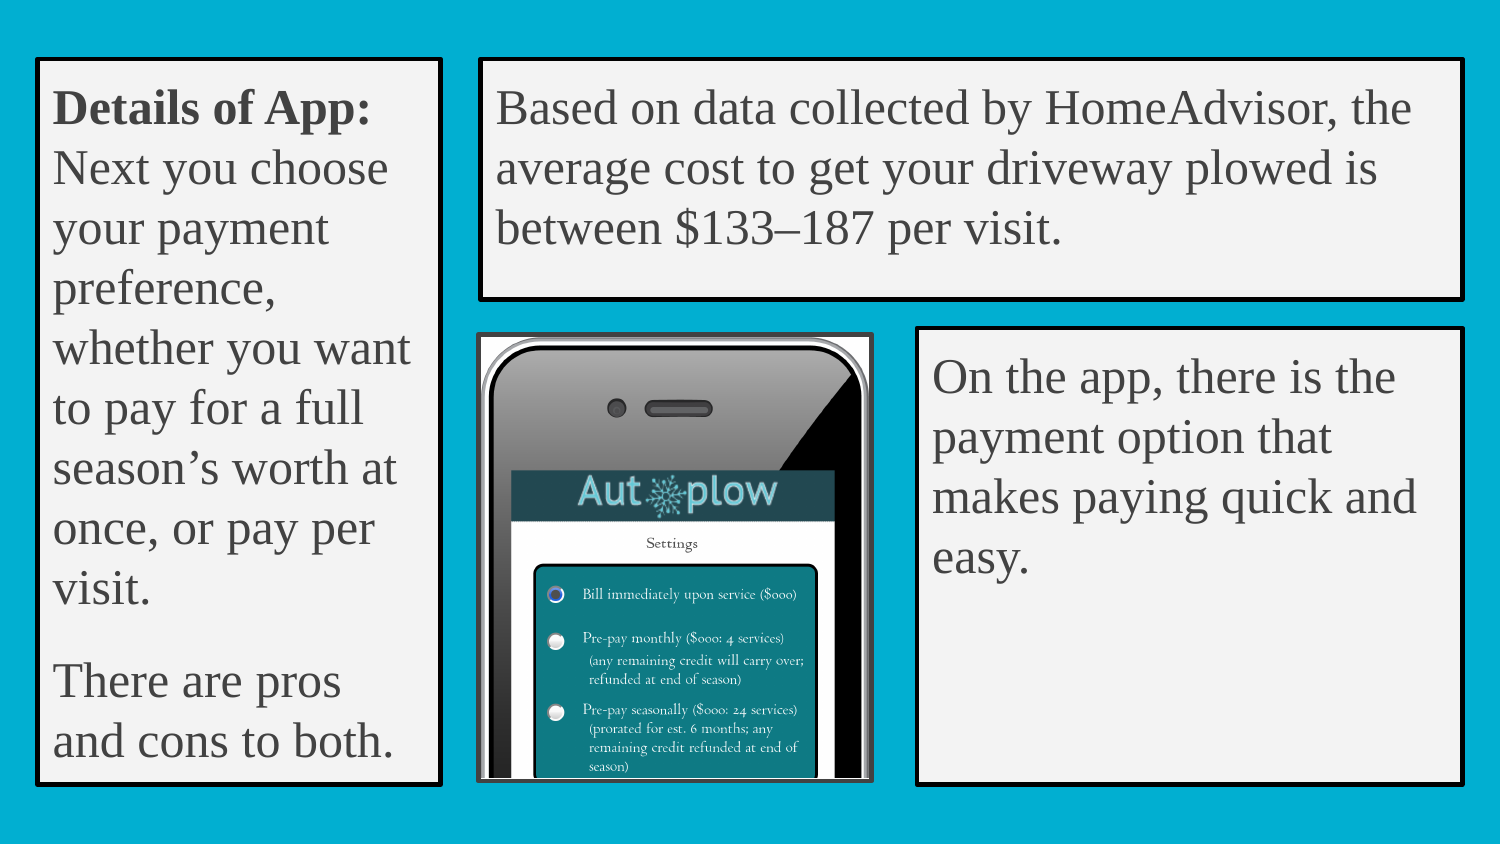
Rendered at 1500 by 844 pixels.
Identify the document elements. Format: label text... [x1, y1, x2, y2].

list Details of App: Next you choose your payment preference, whether you want to pay for a full season’s worth at once, or pay per visit. There are pros and cons to both. [37, 59, 441, 785]
picture [480, 336, 870, 779]
list Based on data collected by HomeAdvisor, the average cost to get your driveway plowed is between $133–187 per visit. [480, 59, 1463, 300]
list On the app, there is the payment option that makes paying quick and easy. [917, 328, 1463, 785]
